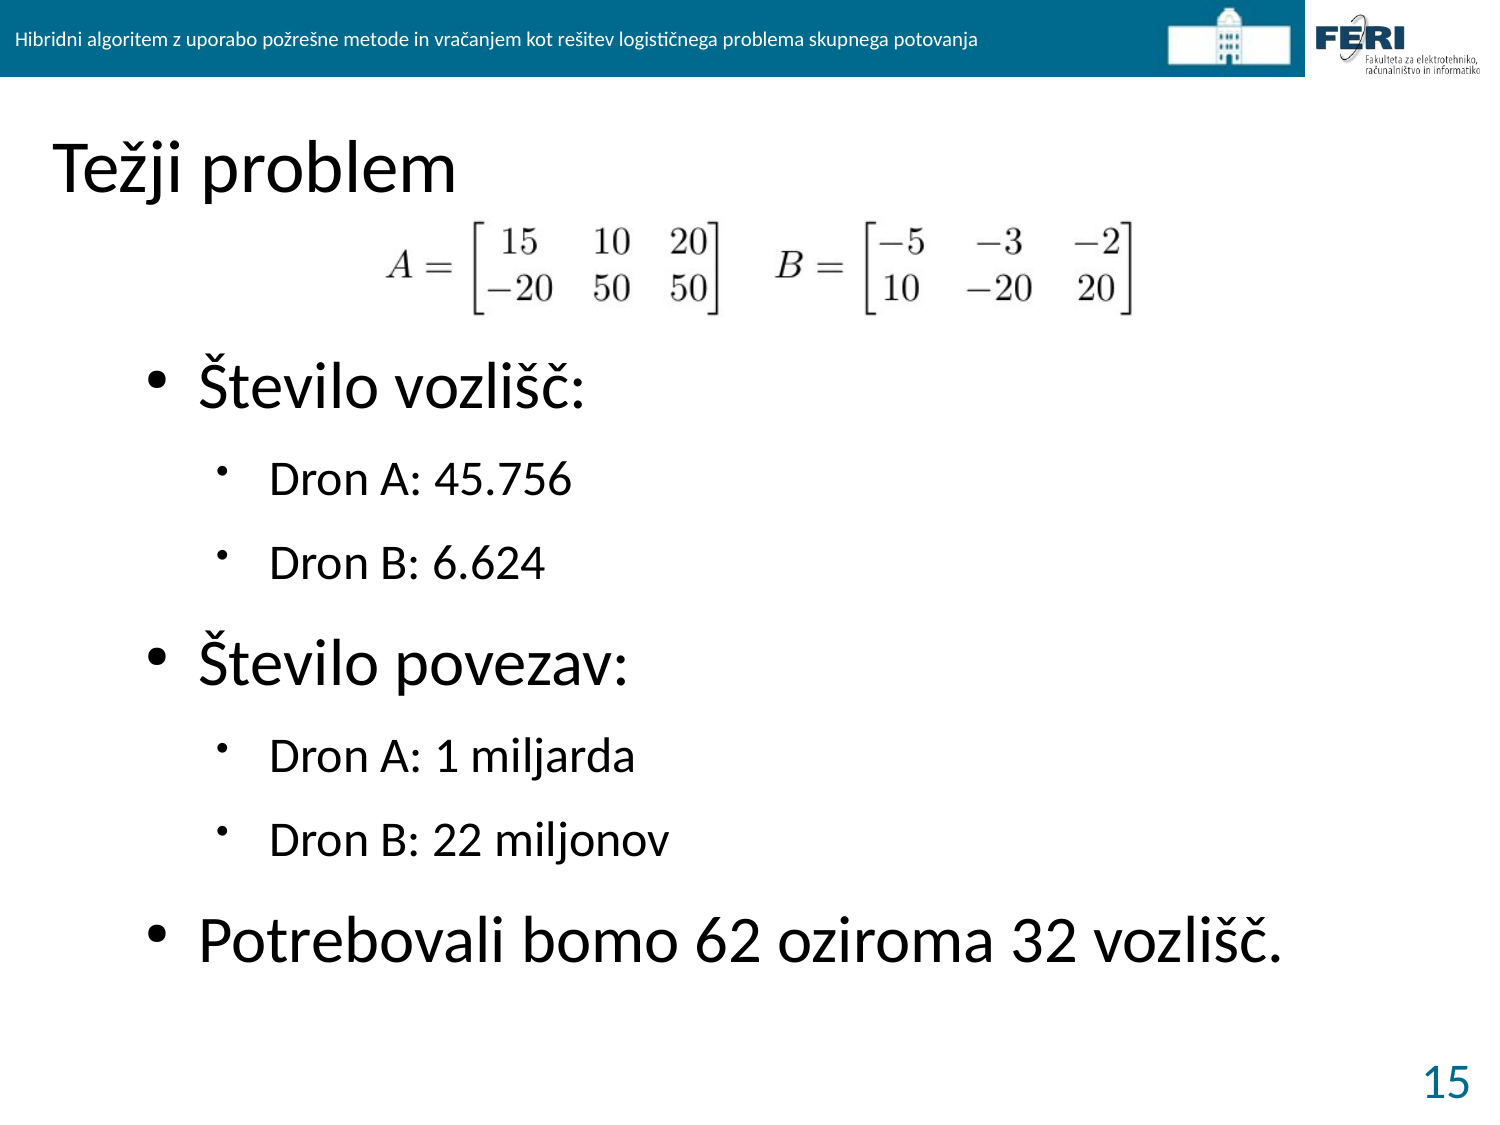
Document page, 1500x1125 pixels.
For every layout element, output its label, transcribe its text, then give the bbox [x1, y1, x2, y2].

slide_number <number> [1339, 1046, 1487, 1112]
picture [1167, 7, 1292, 66]
picture [373, 197, 1163, 338]
footer Hibridni algoritem z uporabo požrešne metode in vračanjem kot rešitev logističnega problema skupnega potovanja [0, 0, 1117, 77]
list Število vozlišč: Dron A: 45.756 Dron B: 6.624 Število povezav: Dron A: 1 miljarda Dron B: 22 miljonov Potrebovali bomo 62 oziroma 32 vozlišč. [112, 224, 1388, 981]
picture [1316, 13, 1480, 74]
title Težji problem [37, 76, 1463, 249]
